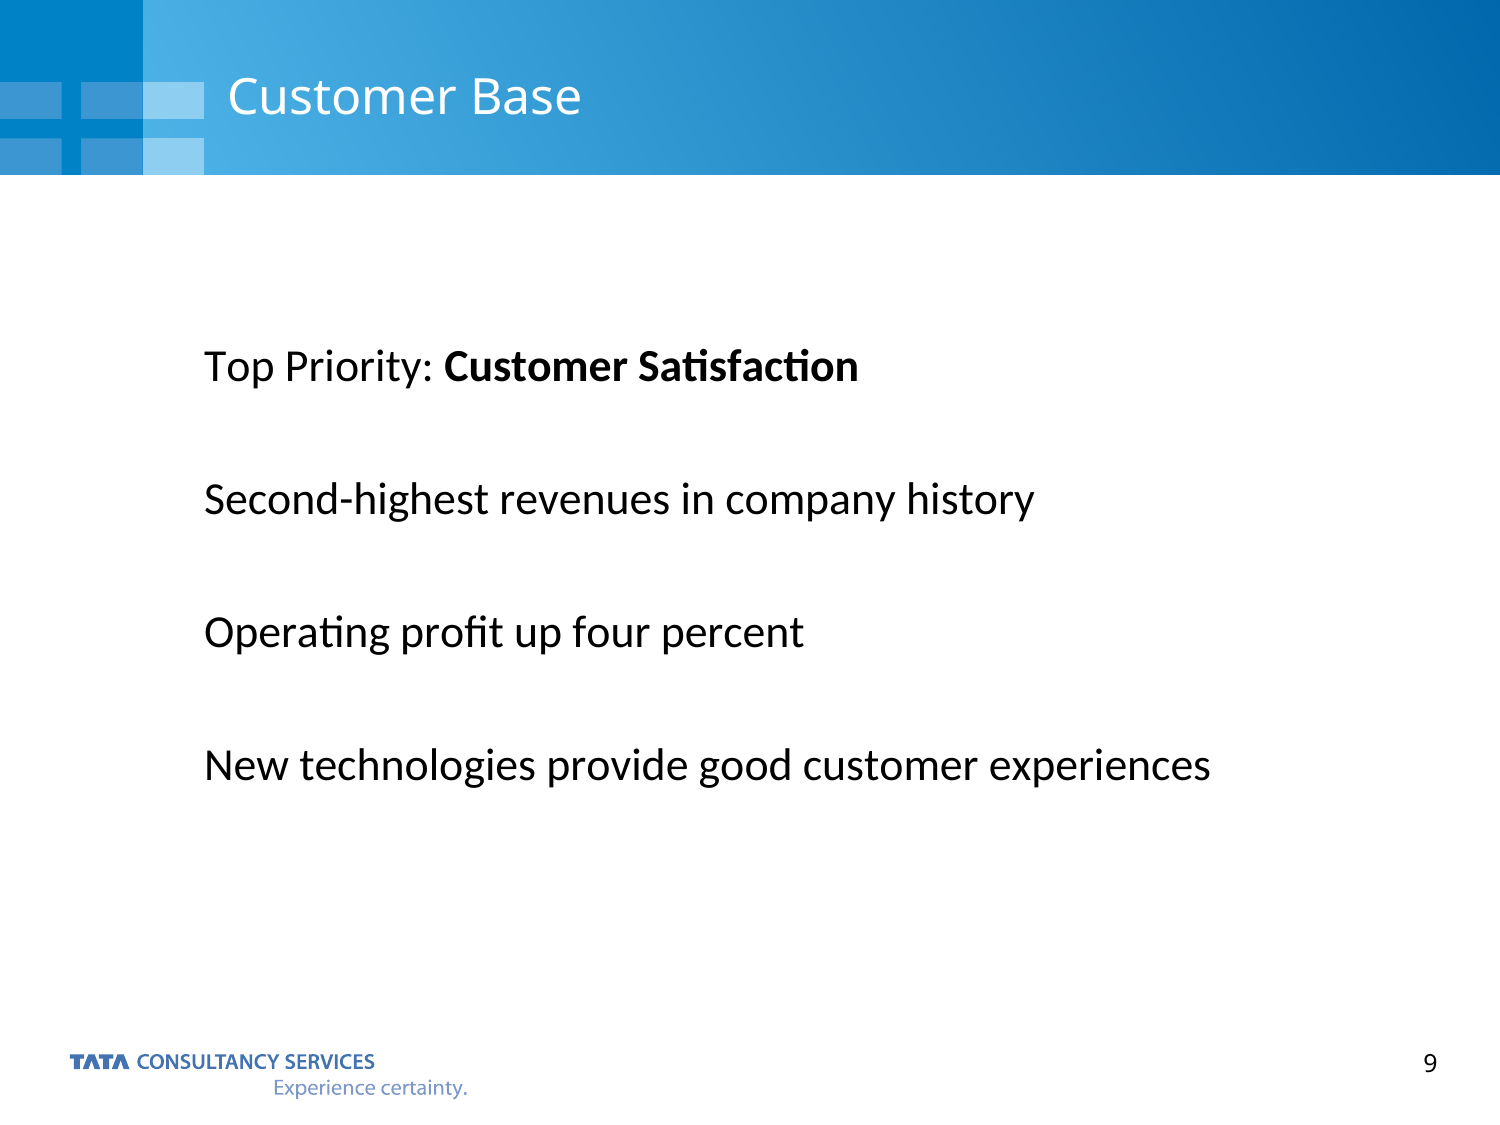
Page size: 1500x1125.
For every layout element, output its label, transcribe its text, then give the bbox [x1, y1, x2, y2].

text_box Top Priority: Customer Satisfaction Second-highest revenues in company history Operating profit up four percent New technologies provide good customer experiences [67, 195, 1450, 938]
text_box Customer Base [212, 54, 1450, 135]
